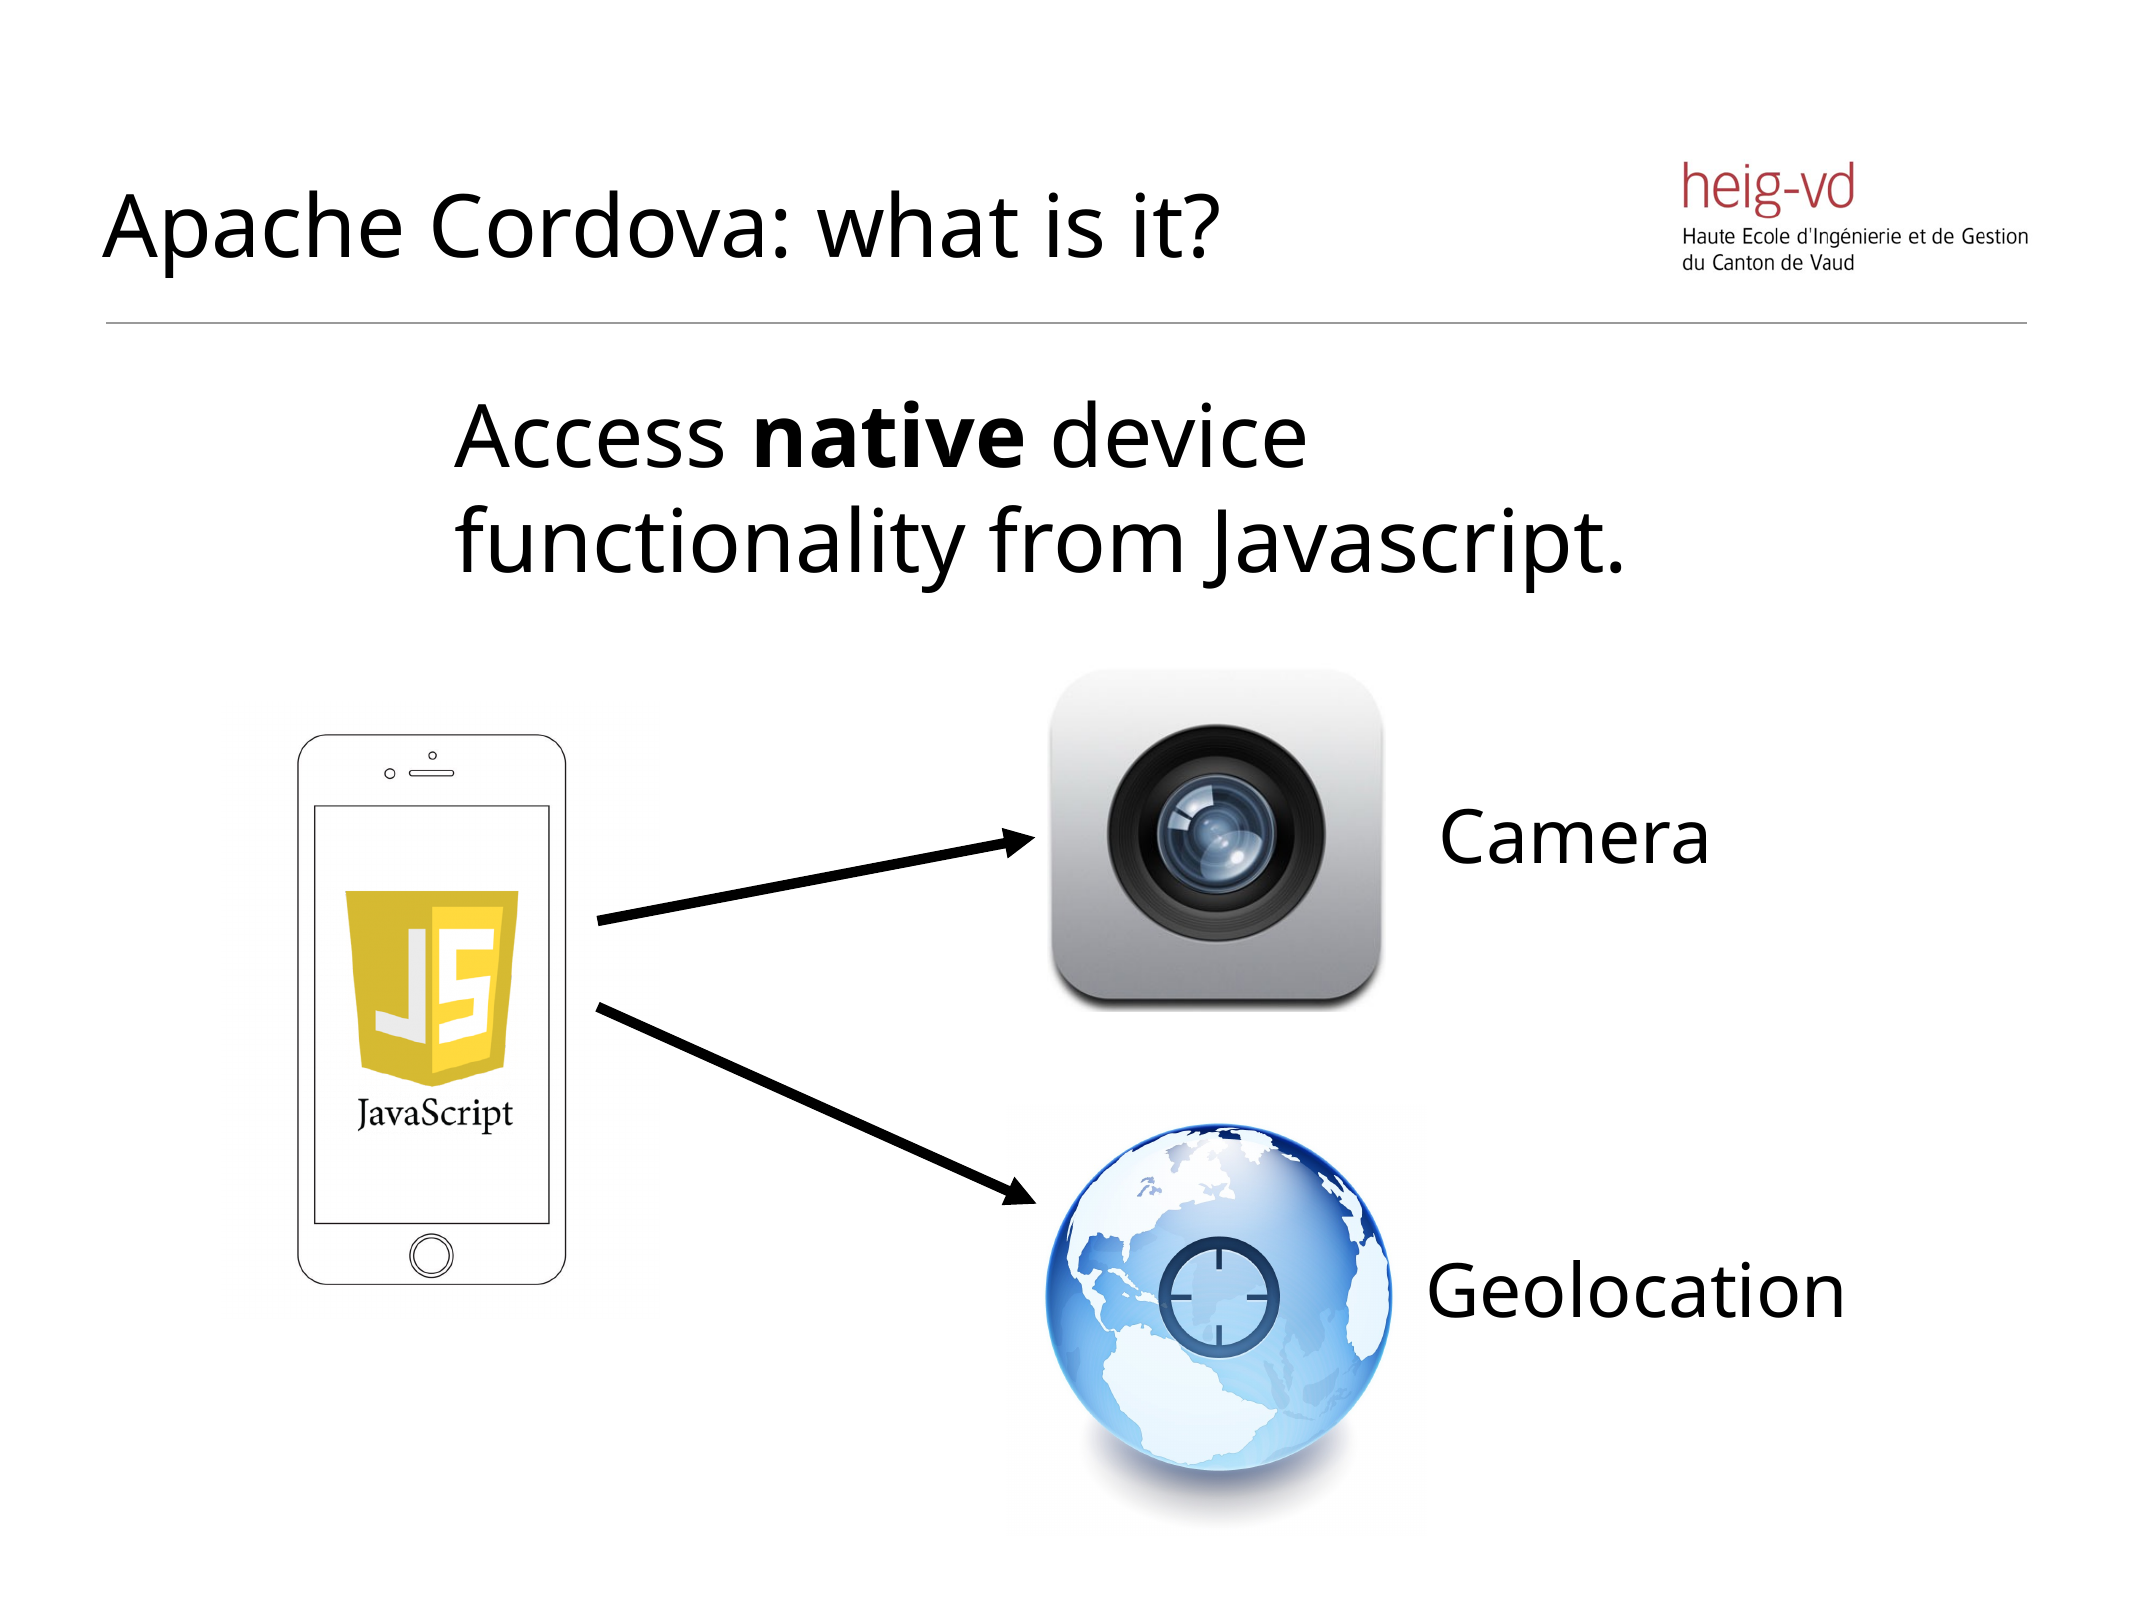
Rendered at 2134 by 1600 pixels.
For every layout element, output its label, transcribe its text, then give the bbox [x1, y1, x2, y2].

text_box Camera [1430, 780, 1721, 888]
text_box Access native device functionality from Javascript. [446, 371, 1637, 599]
picture [221, 701, 660, 1319]
text_box Geolocation [1416, 1233, 1857, 1341]
picture [1047, 656, 1386, 1012]
title Apache Cordova: what is it? [93, 54, 2040, 284]
picture [1006, 1104, 1427, 1536]
